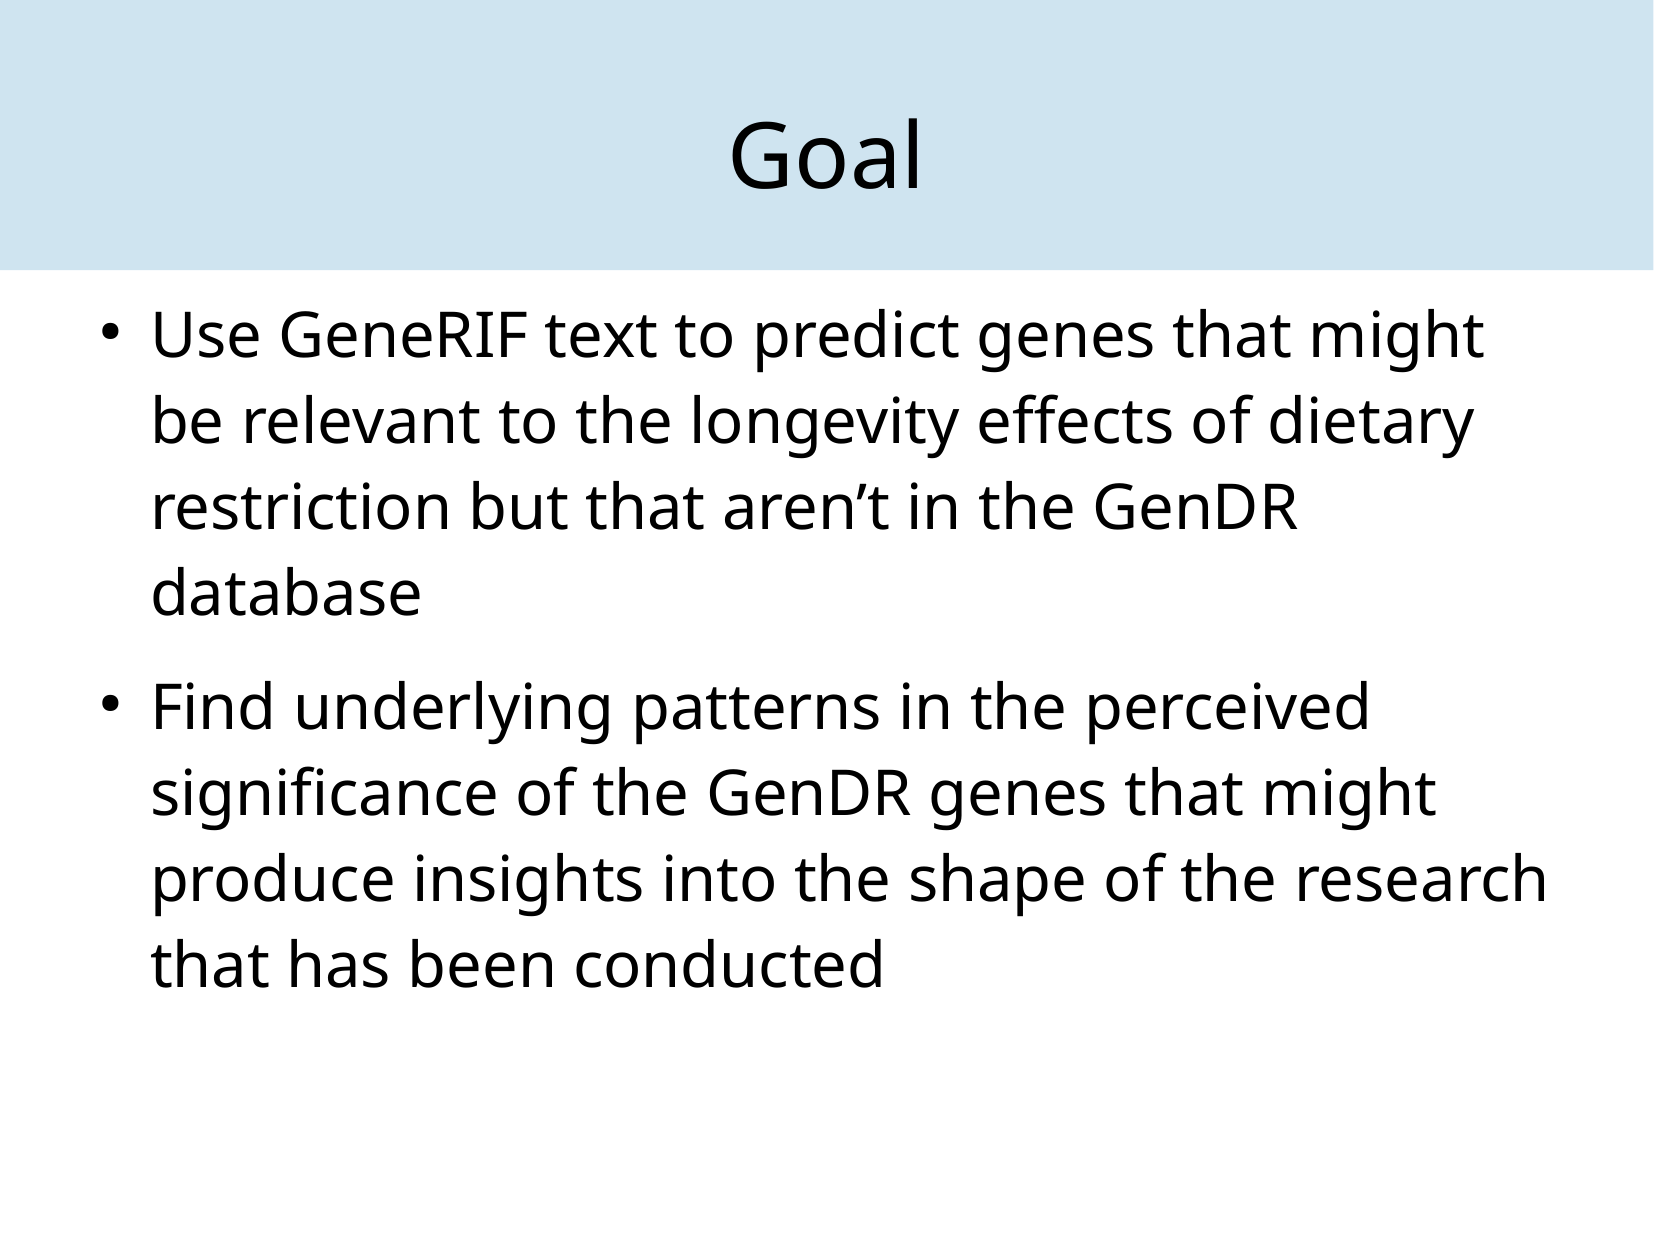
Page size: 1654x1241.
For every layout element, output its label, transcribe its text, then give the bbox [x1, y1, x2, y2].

text_box [0, 0, 1654, 271]
title Goal [82, 49, 1571, 257]
list Use GeneRIF text to predict genes that might be relevant to the longevity effects of dietary restriction but that aren’t in the GenDR database Find underlying patterns in the perceived significance of the GenDR genes that might produce insights into the shape of the research that has been conducted [82, 290, 1571, 1010]
